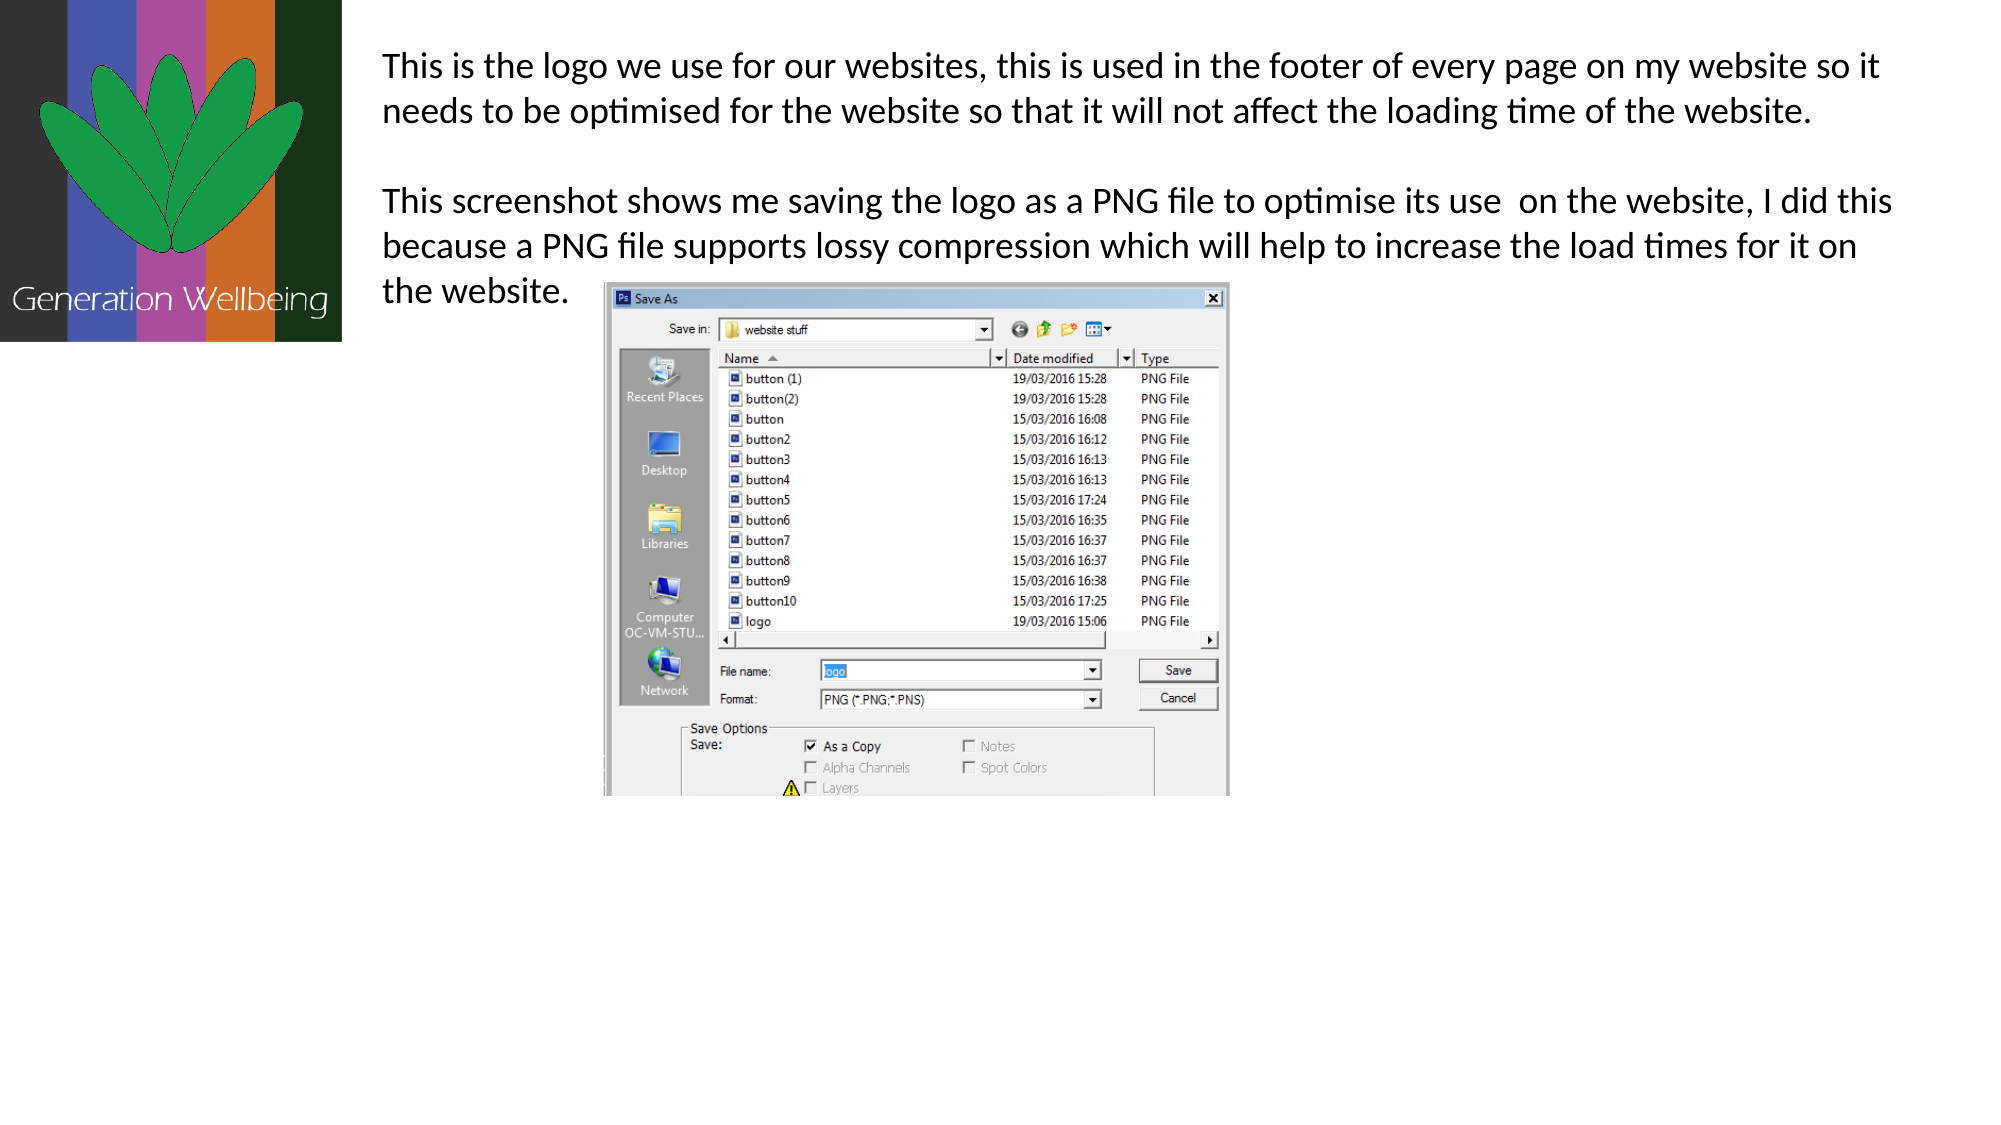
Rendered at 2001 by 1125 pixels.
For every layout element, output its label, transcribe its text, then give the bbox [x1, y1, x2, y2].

picture [603, 282, 1230, 796]
text_box This is the logo we use for our websites, this is used in the footer of every page on my website so it needs to be optimised for the website so that it will not affect the loading time of the website. This screenshot shows me saving the logo as a PNG file to optimise its use on the website, I did this because a PNG file supports lossy compression which will help to increase the load times for it on the website. [367, 33, 1921, 367]
picture [0, 0, 342, 342]
